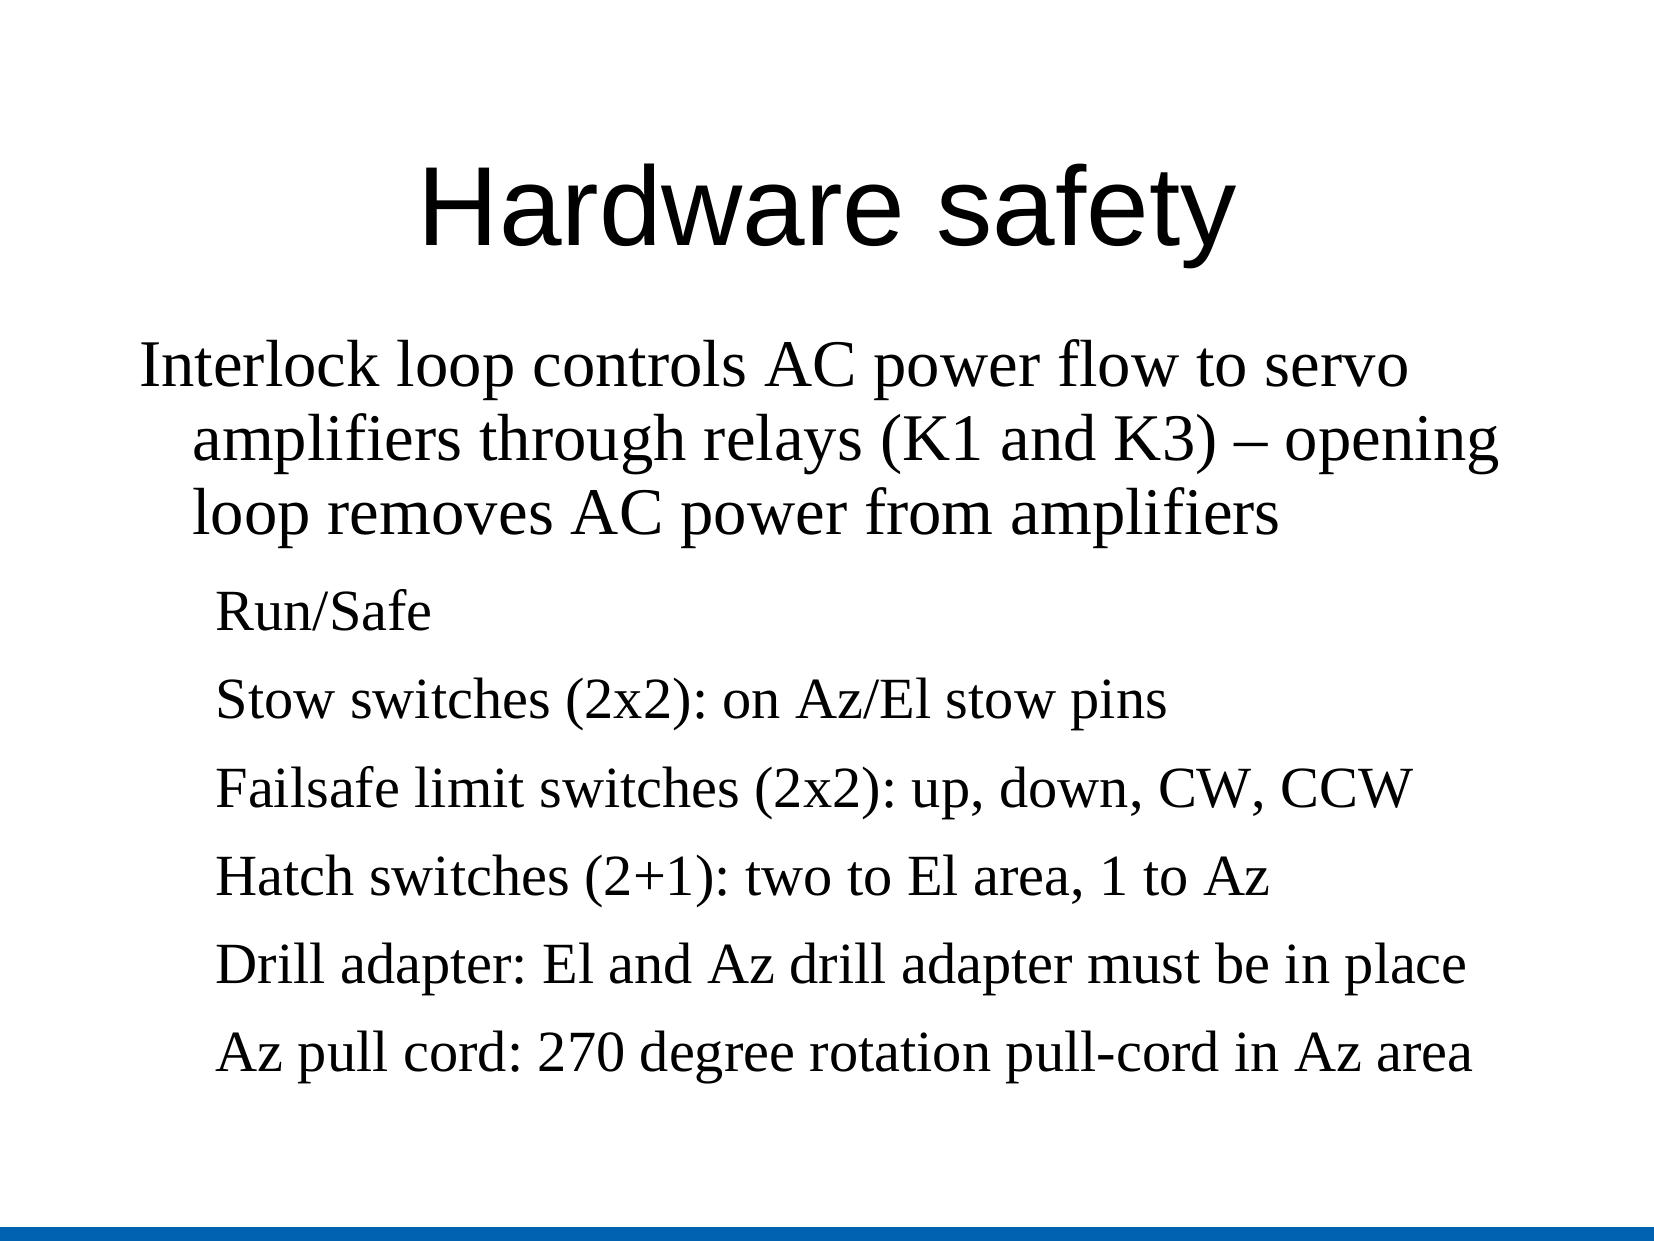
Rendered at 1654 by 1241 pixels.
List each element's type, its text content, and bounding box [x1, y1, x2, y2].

list Interlock loop controls AC power flow to servo amplifiers through relays (K1 and K3) – opening loop removes AC power from amplifiers Run/Safe Stow switches (2x2): on Az/El stow pins Failsafe limit switches (2x2): up, down, CW, CCW Hatch switches (2+1): two to El area, 1 to Az Drill adapter: El and Az drill adapter must be in place Az pull cord: 270 degree rotation pull-cord in Az area [121, 327, 1533, 1141]
title Hardware safety [121, 102, 1533, 311]
